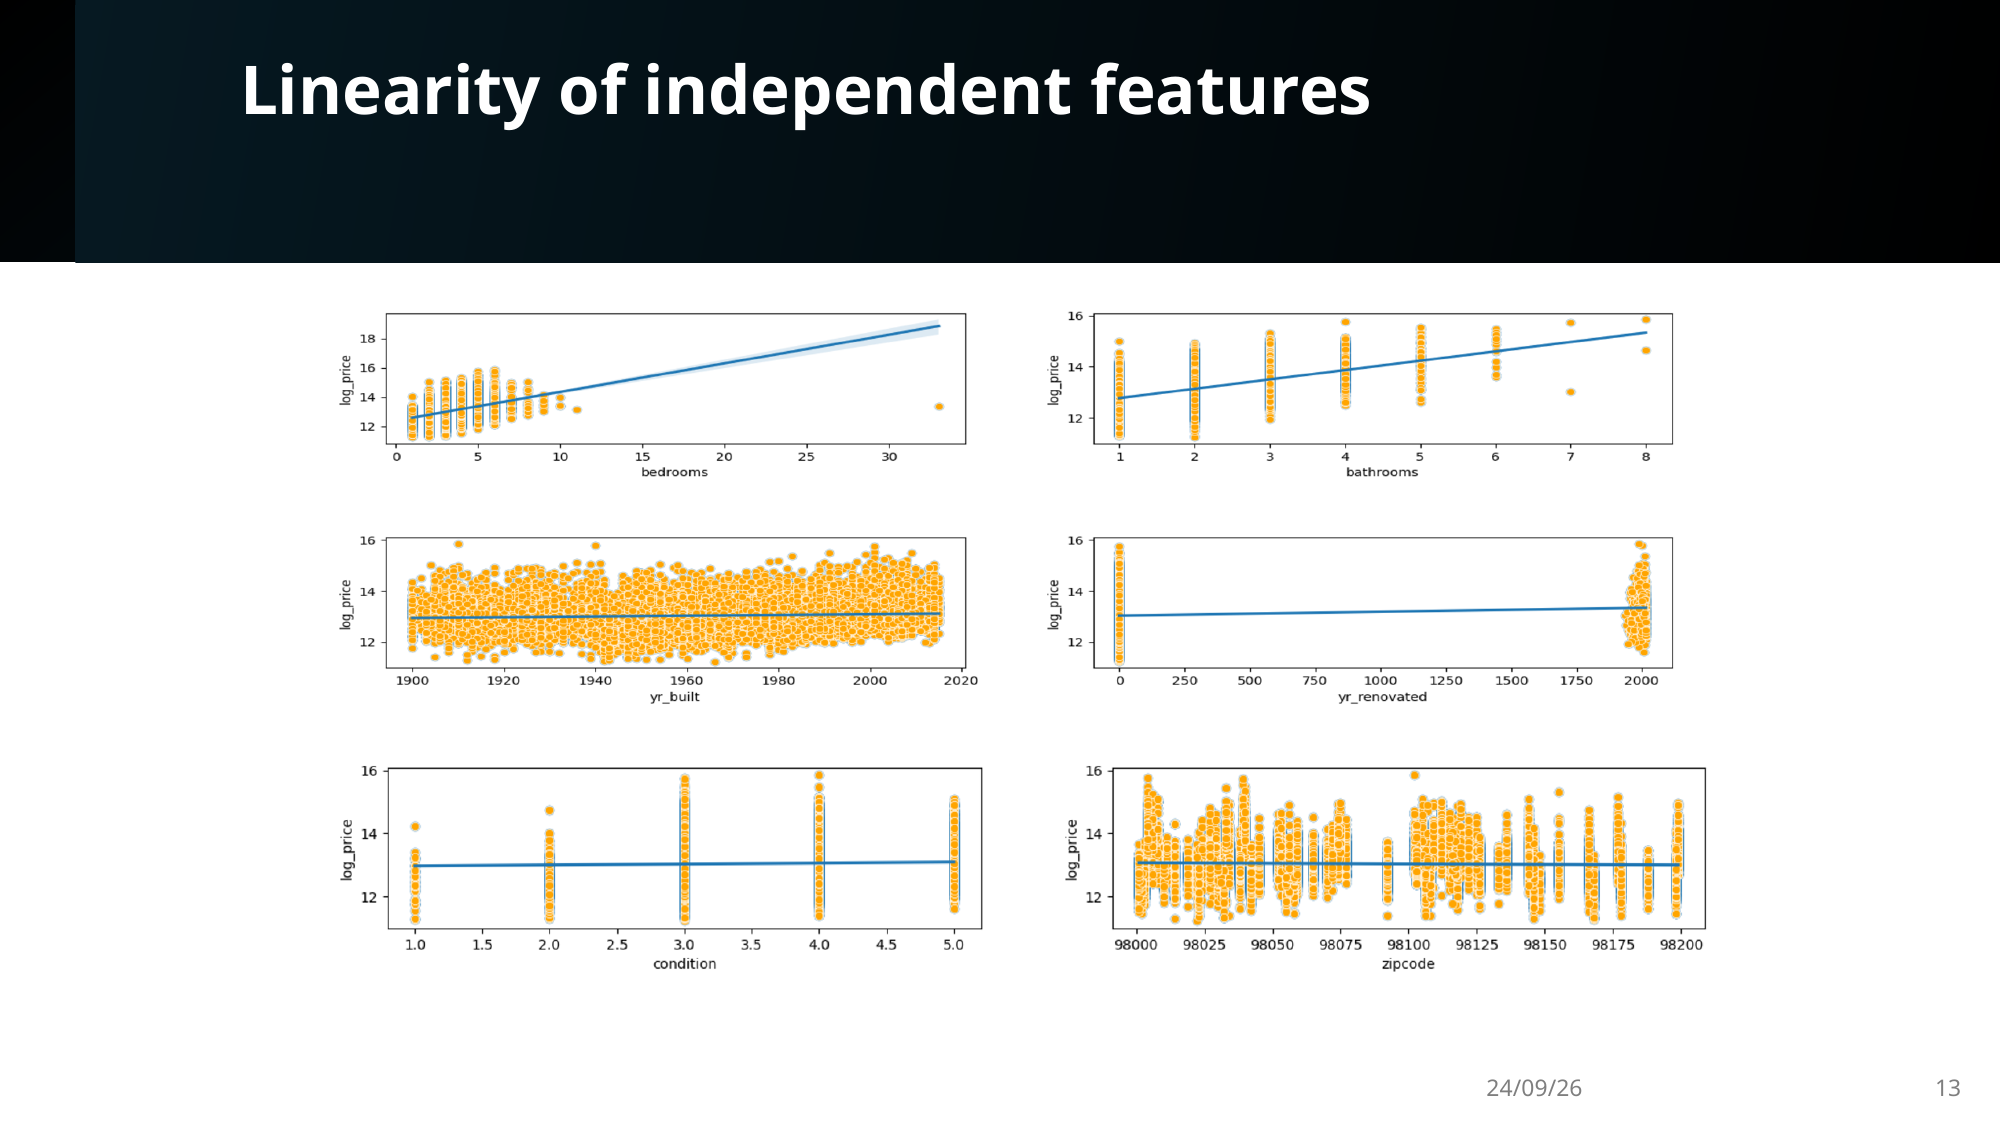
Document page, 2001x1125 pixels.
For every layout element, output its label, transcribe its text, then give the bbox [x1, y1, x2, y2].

text_box 12 [1920, 1058, 1994, 1119]
picture [339, 741, 1713, 979]
text_box [0, 0, 2000, 1125]
title Linearity of independent features [225, 48, 1849, 218]
text_box 09/12/2024 [1471, 1058, 1920, 1119]
picture [324, 309, 1676, 706]
